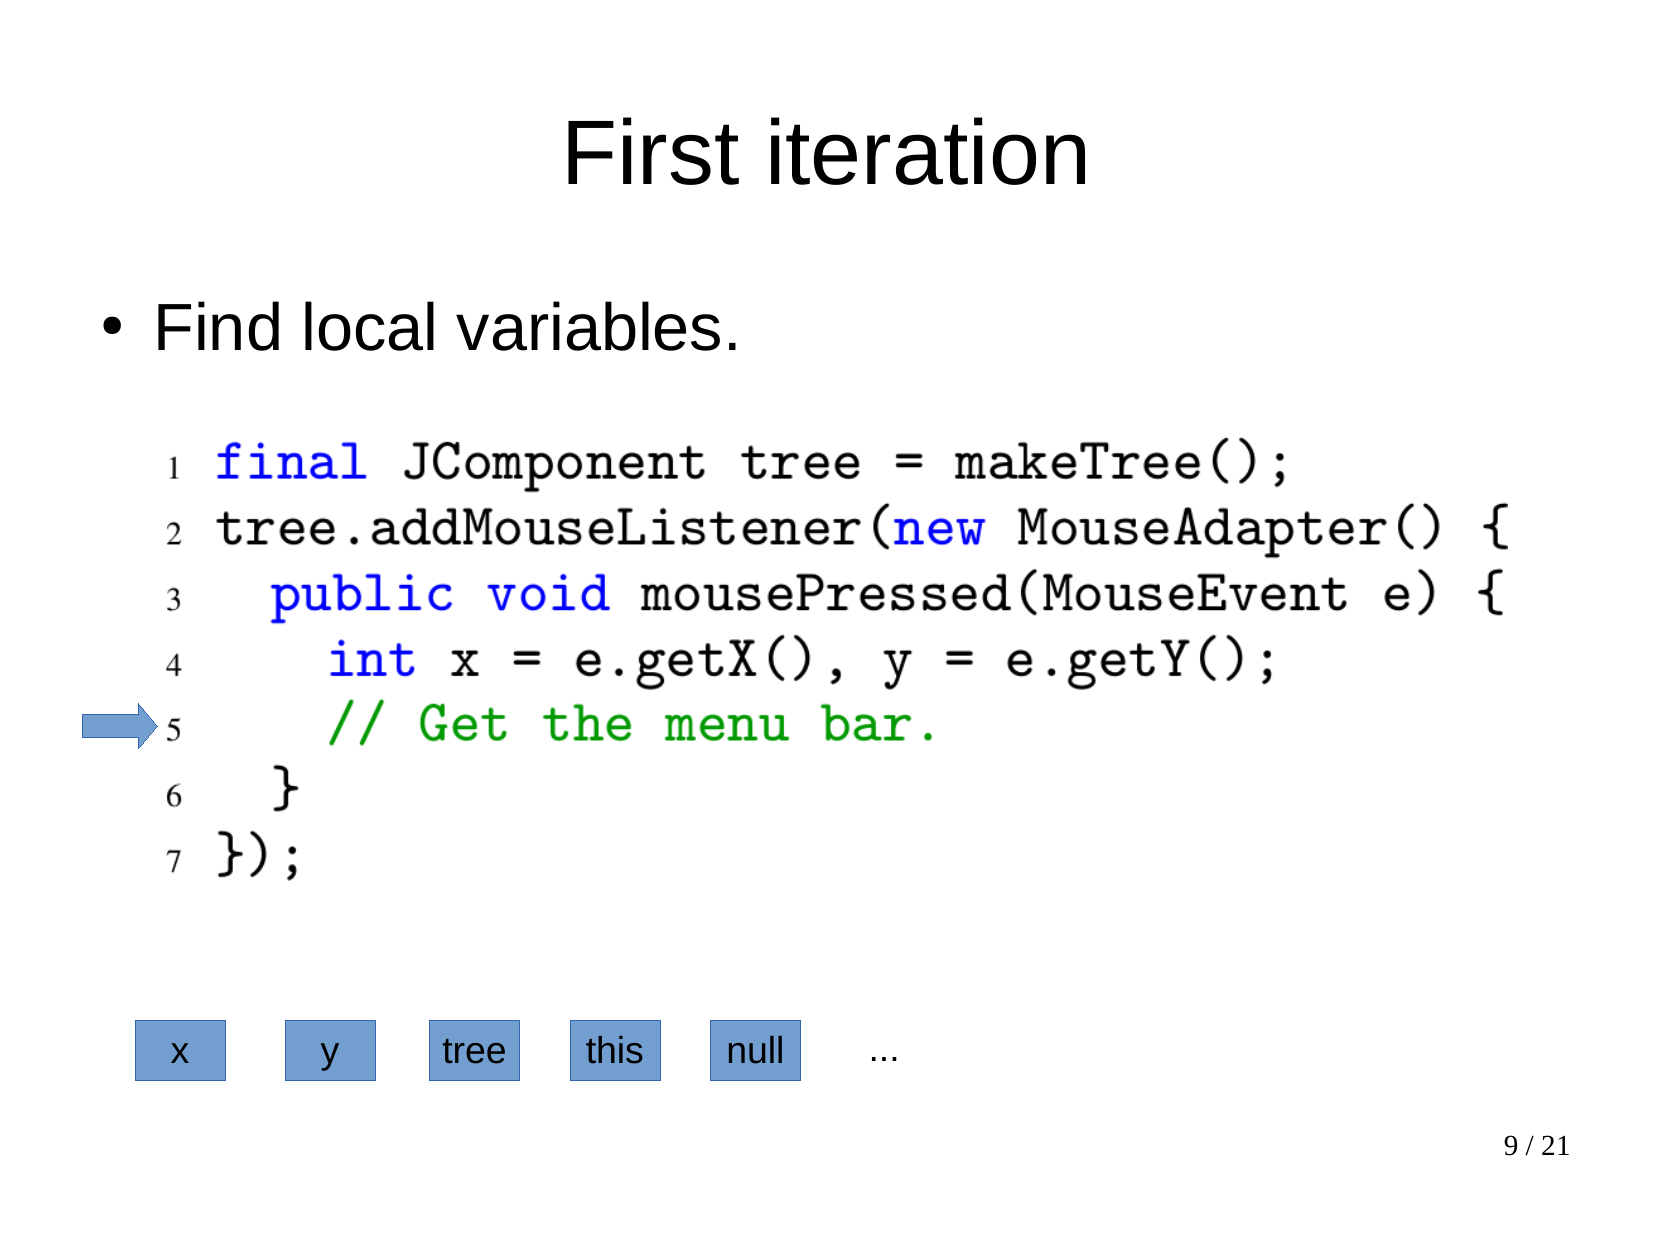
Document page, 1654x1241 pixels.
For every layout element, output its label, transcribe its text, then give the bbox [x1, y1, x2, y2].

title First iteration [82, 49, 1571, 257]
text_box tree [429, 1020, 520, 1081]
text_box null [710, 1020, 801, 1081]
list Find local variables. [82, 290, 1571, 1010]
text_box x [135, 1020, 226, 1081]
picture [166, 437, 1508, 881]
text_box ... [853, 1020, 916, 1077]
text_box [82, 703, 158, 749]
text_box this [570, 1020, 661, 1081]
text_box y [285, 1020, 376, 1081]
